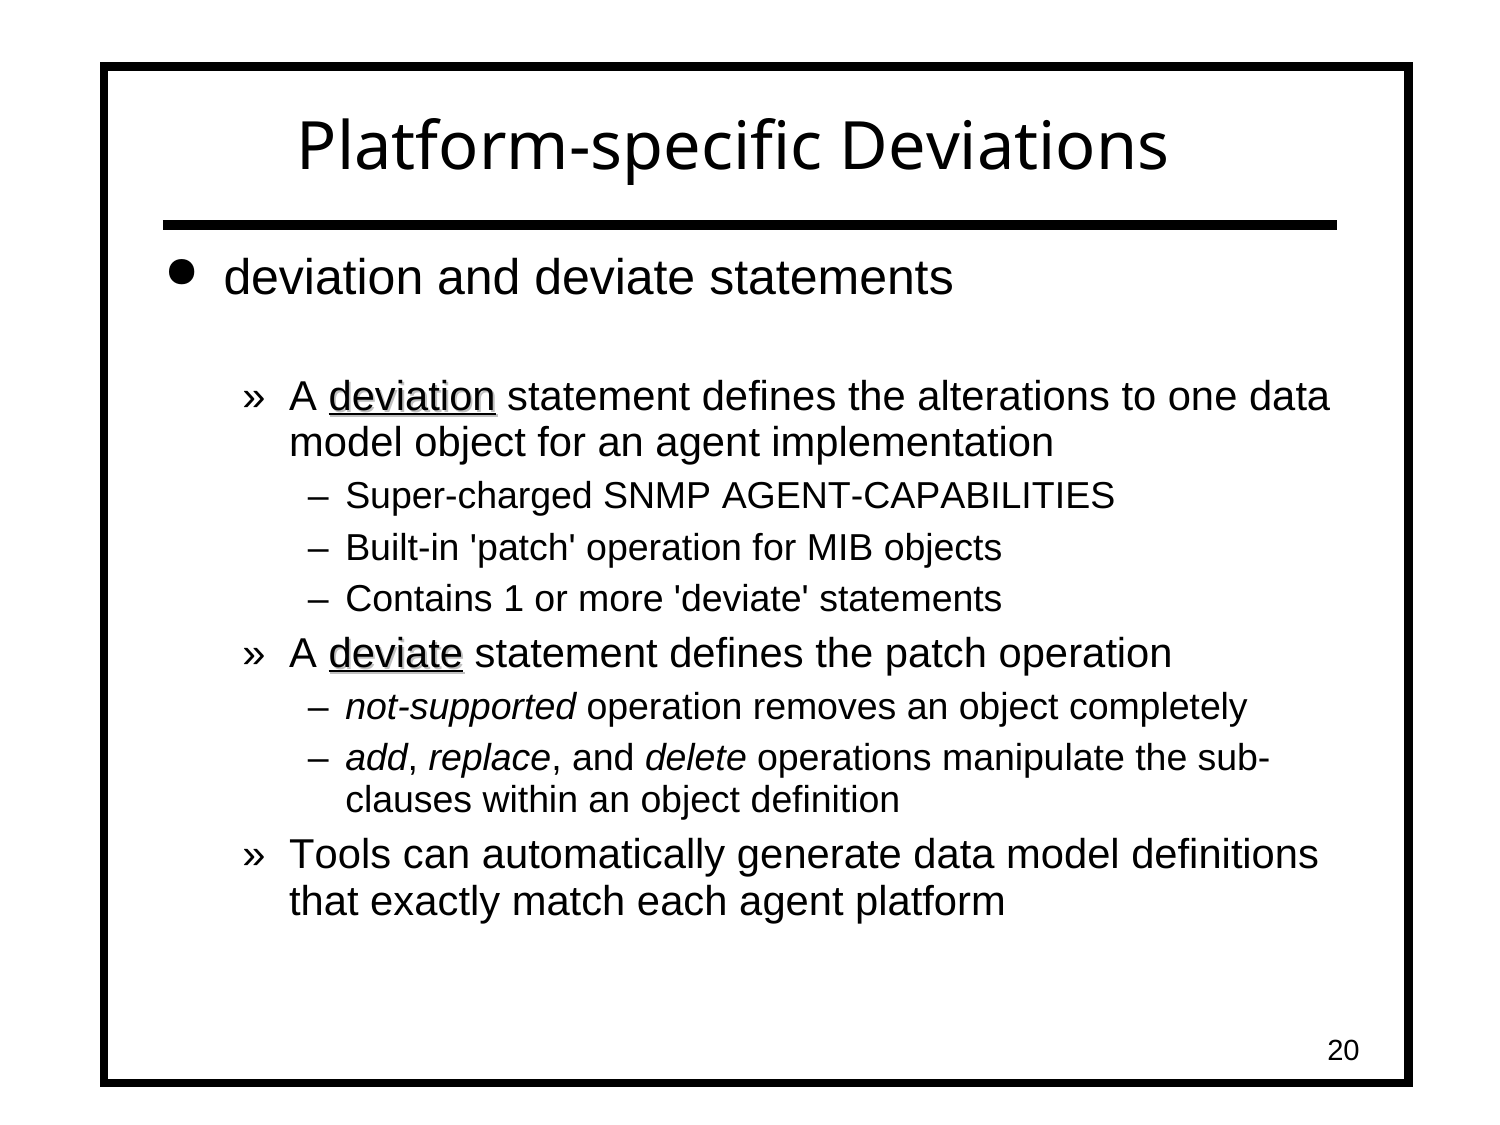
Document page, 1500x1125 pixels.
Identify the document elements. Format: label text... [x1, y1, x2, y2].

list deviation and deviate statements A deviation statement defines the alterations to one data model object for an agent implementation Super-charged SNMP AGENT-CAPABILITIES Built-in 'patch' operation for MIB objects Contains 1 or more 'deviate' statements A deviate statement defines the patch operation not-supported operation removes an object completely add, replace, and delete operations manipulate the sub-clauses within an object definition Tools can automatically generate data model definitions that exactly match each agent platform [167, 249, 1343, 1010]
title Platform-specific Deviations [162, 74, 1332, 213]
